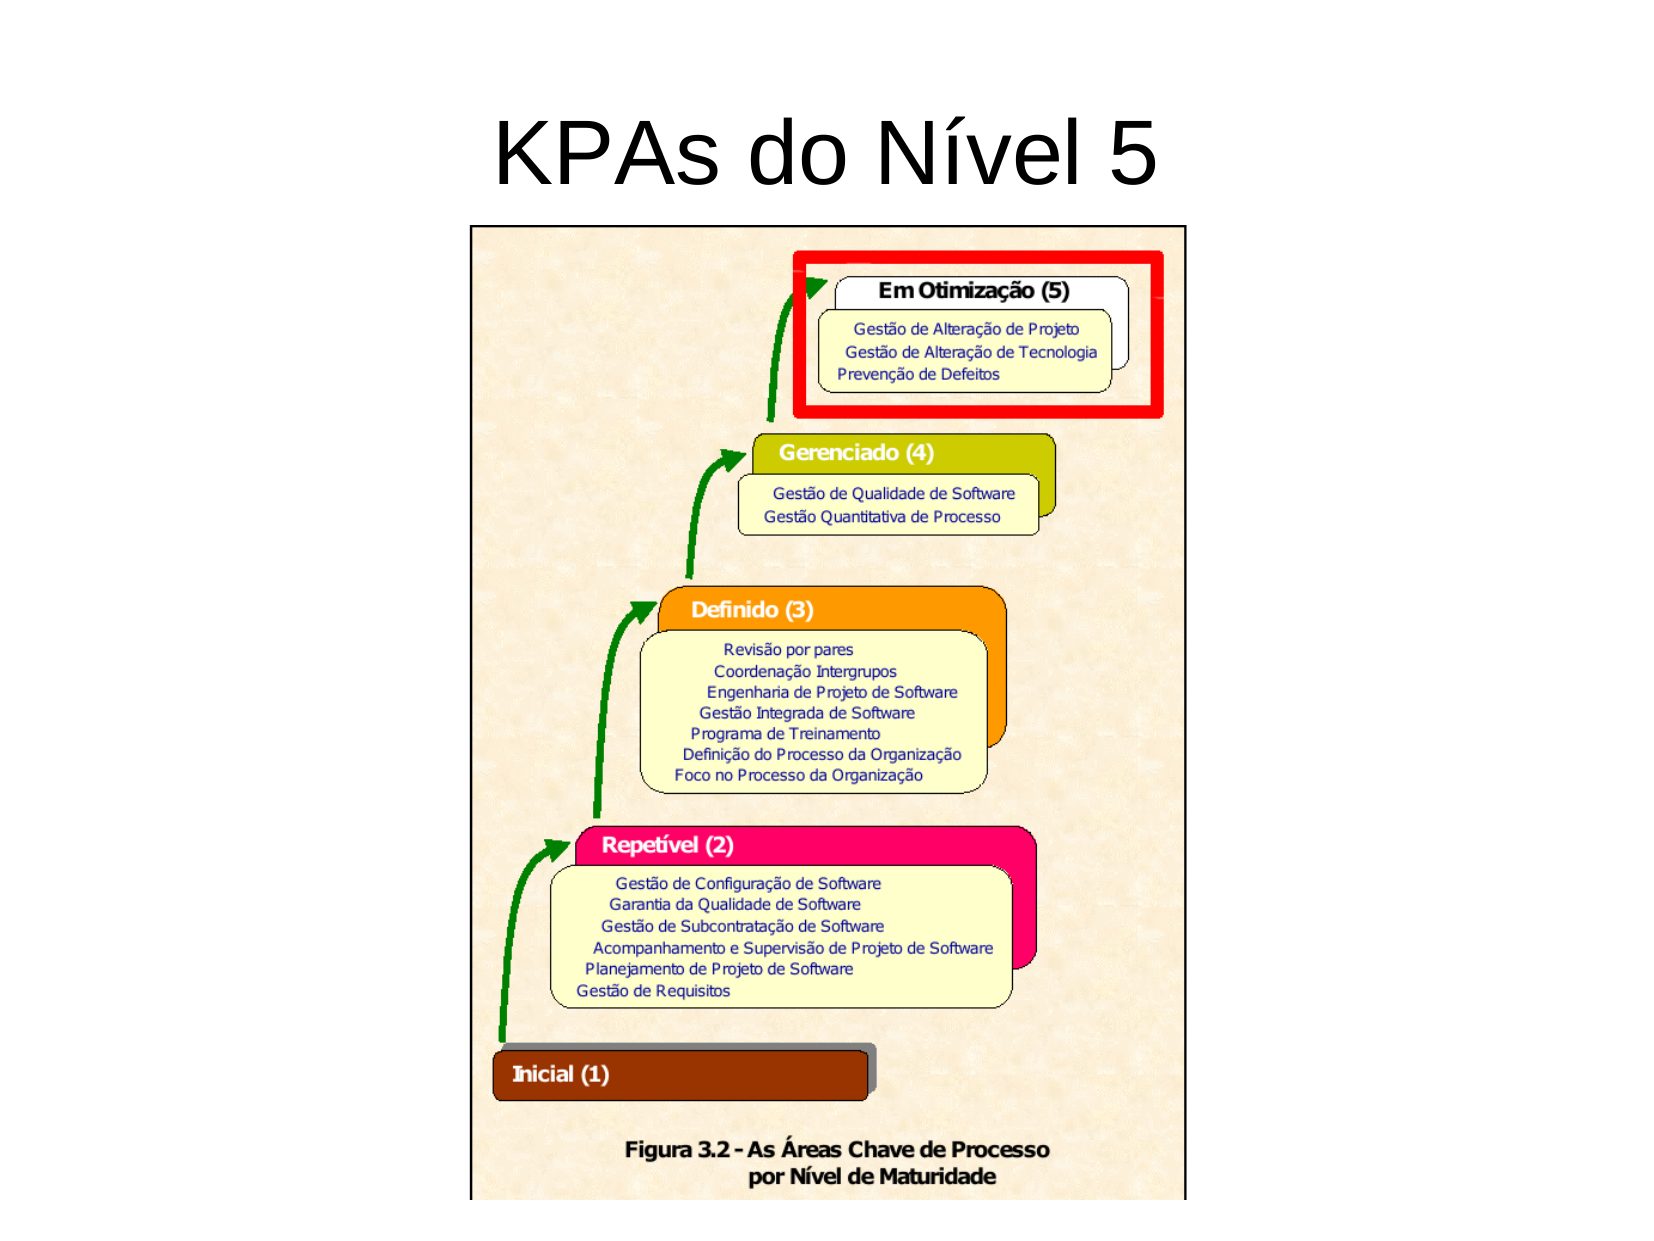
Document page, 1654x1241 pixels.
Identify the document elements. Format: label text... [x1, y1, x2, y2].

picture [464, 225, 1201, 1201]
title KPAs do Nível 5 [82, 49, 1571, 257]
